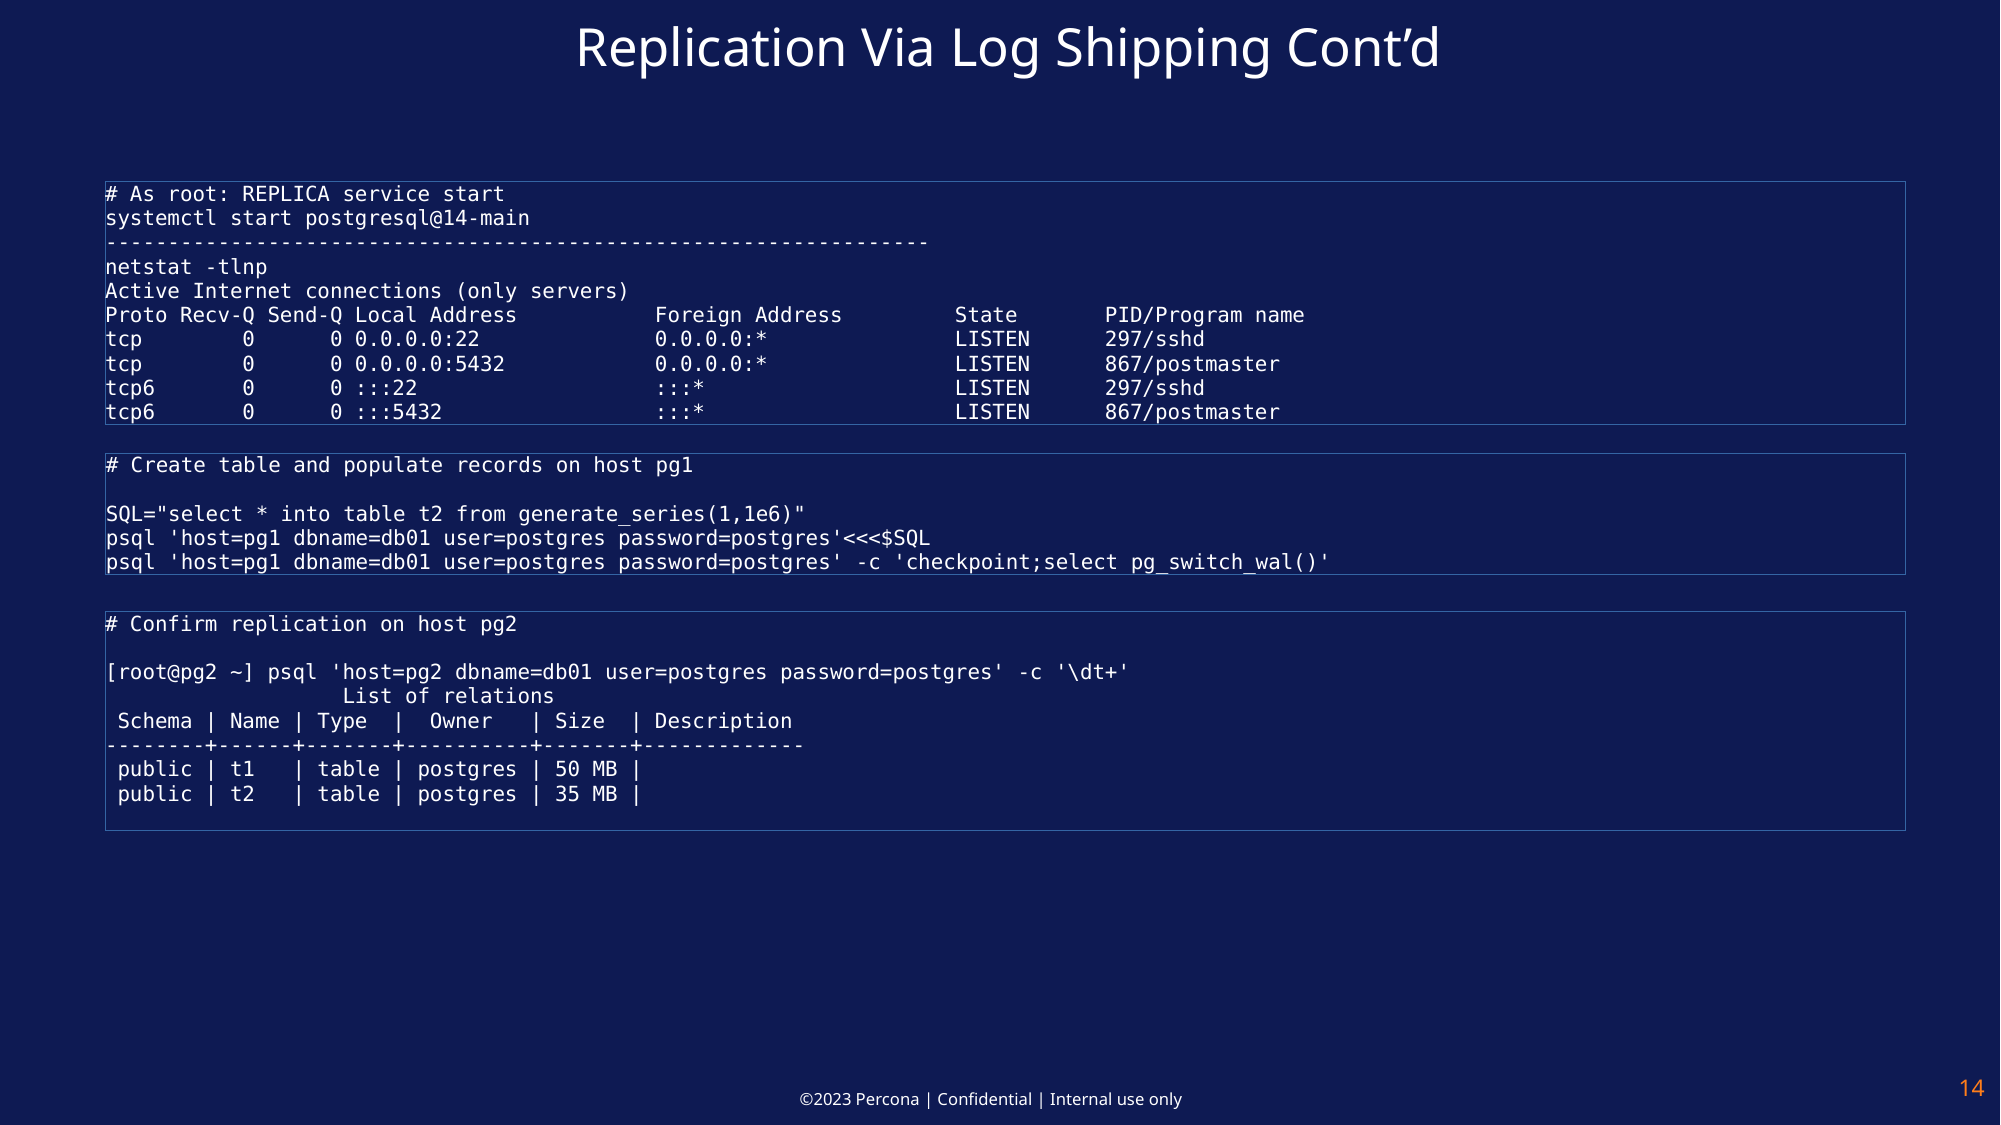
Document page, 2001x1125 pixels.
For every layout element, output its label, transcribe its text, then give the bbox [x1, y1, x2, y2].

title # Confirm replication on host pg2 [root@pg2 ~] psql 'host=pg2 dbname=db01 user=postgres password=postgres' -c '\dt+' List of relations Schema | Name | Type | Owner | Size | Description --------+------+-------+----------+-------+------------- public | t1 | table | postgres | 50 MB | public | t2 | table | postgres | 35 MB | [105, 611, 1906, 831]
text_box <number> [1748, 1059, 2000, 1120]
title # Create table and populate records on host pg1 SQL="select * into table t2 from generate_series(1,1e6)" psql 'host=pg1 dbname=db01 user=postgres password=postgres'<<<$SQL psql 'host=pg1 dbname=db01 user=postgres password=postgres' -c 'checkpoint;select pg_switch_wal()' [105, 453, 1906, 575]
list Replication Via Log Shipping Cont’d [570, 15, 1449, 142]
title # As root: REPLICA service start systemctl start postgresql@14-main ------------------------------------------------------------------ netstat -tlnp Active Internet connections (only servers) Proto Recv-Q Send-Q Local Address Foreign Address State PID/Program name tcp 0 0 0.0.0.0:22 0.0.0.0:* LISTEN 297/sshd tcp 0 0 0.0.0.0:5432 0.0.0.0:* LISTEN 867/postmaster tcp6 0 0 :::22 :::* LISTEN 297/sshd tcp6 0 0 :::5432 :::* LISTEN 867/postmaster [105, 181, 1906, 425]
